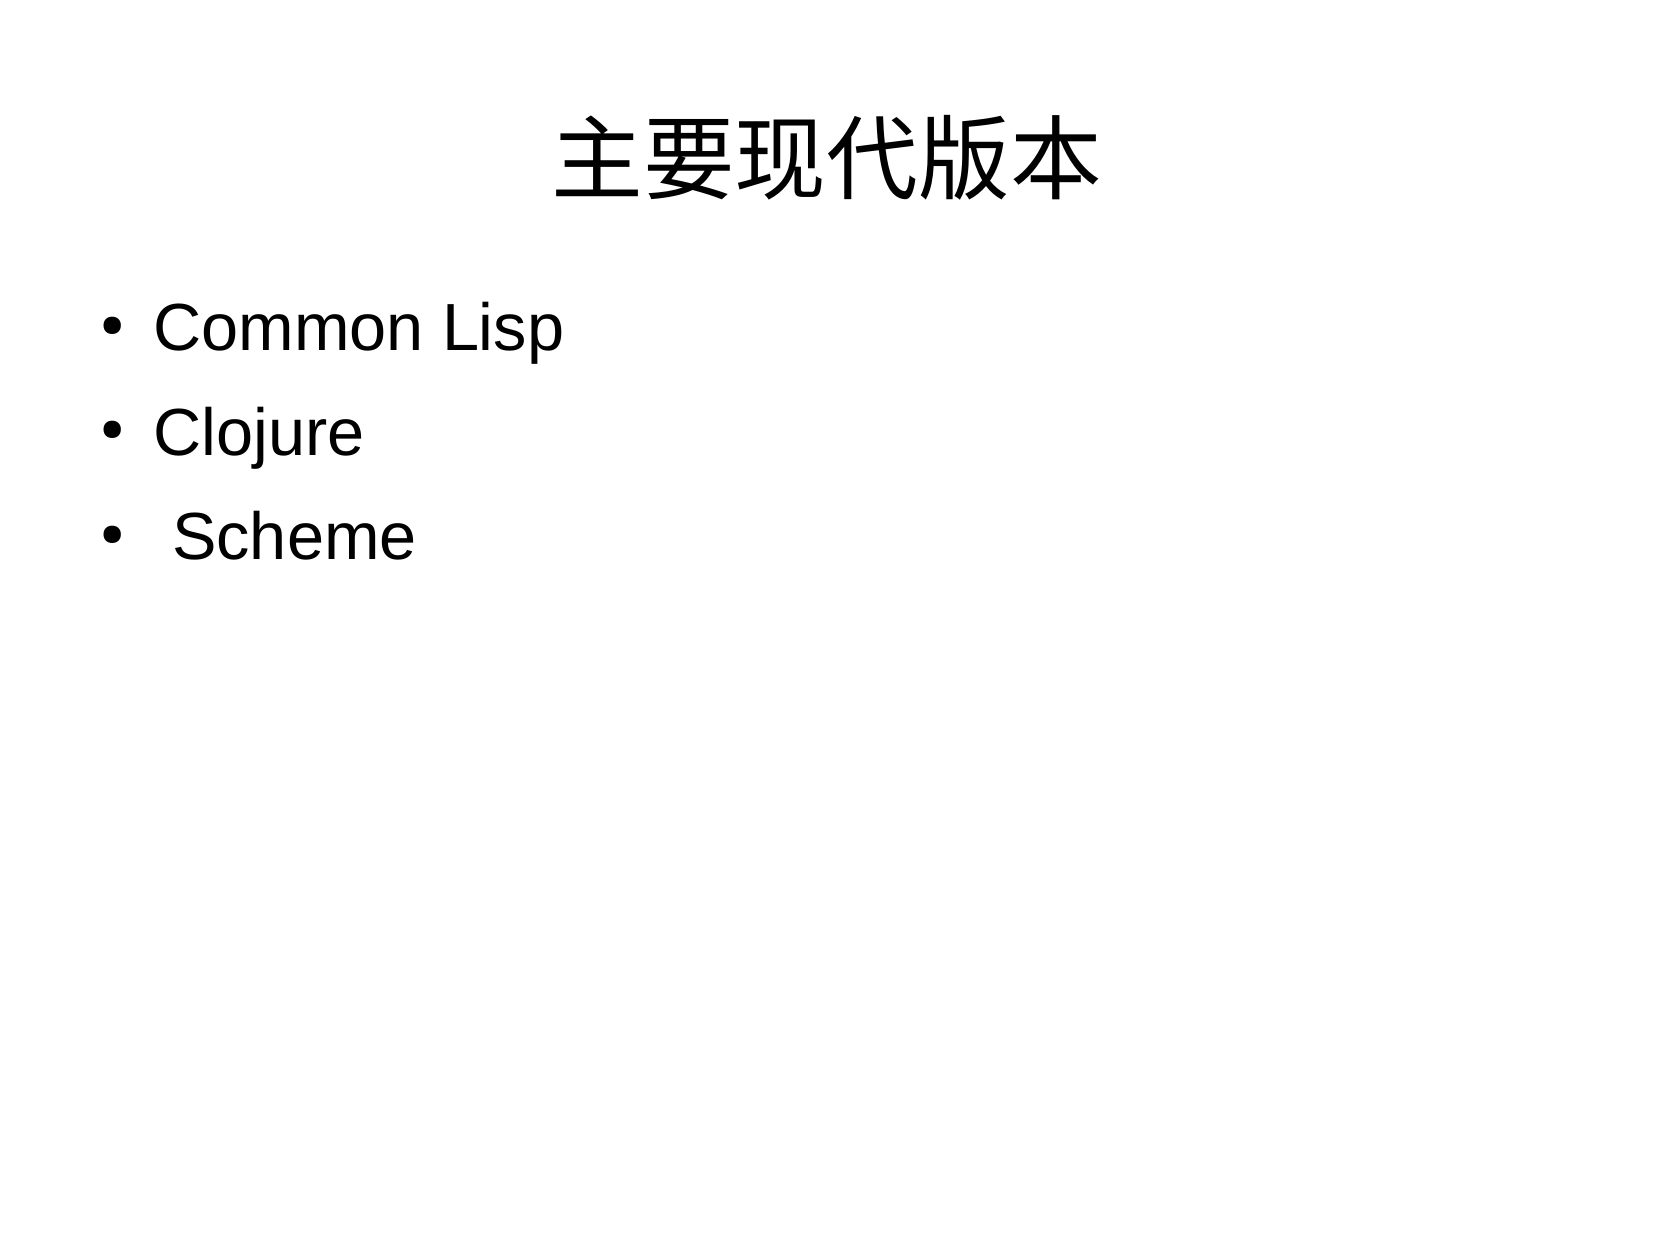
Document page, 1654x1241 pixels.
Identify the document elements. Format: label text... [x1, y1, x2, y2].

list Common Lisp Clojure Scheme [82, 290, 1571, 1010]
title 主要现代版本 [82, 49, 1571, 257]
